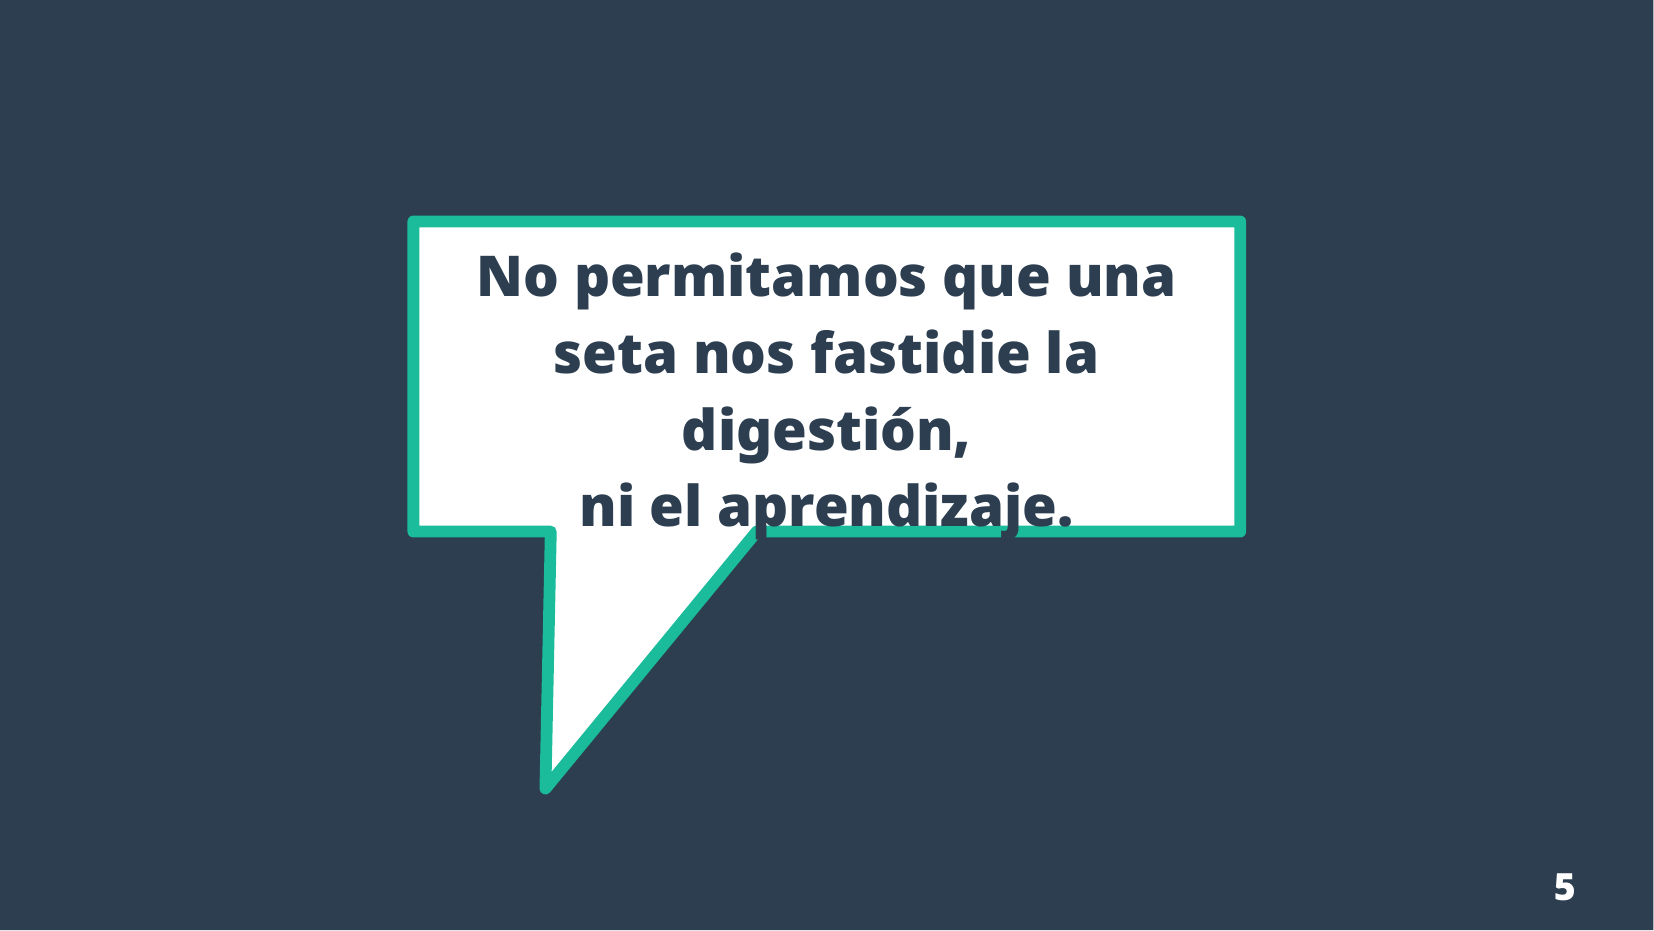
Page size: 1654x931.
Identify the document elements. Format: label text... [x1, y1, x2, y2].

title No permitamos que una seta nos fastidie la digestión, ni el aprendizaje. [442, 236, 1211, 502]
